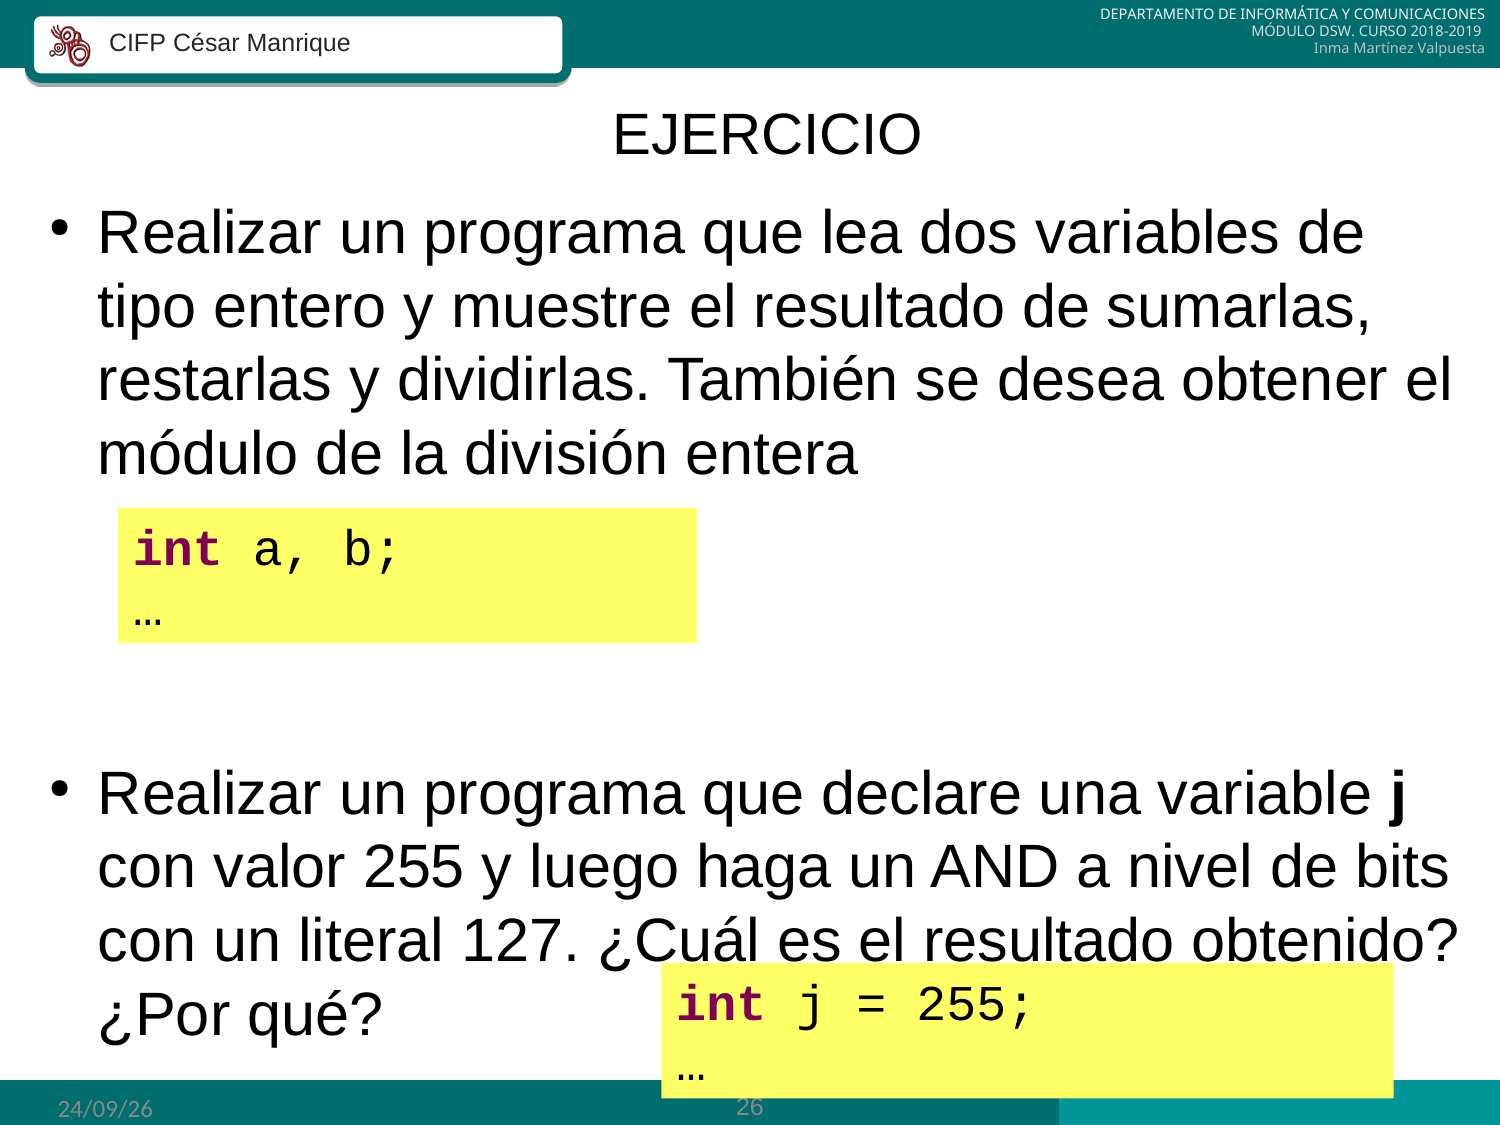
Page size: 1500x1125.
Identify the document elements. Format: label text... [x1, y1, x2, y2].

text_box <número> [512, 1082, 988, 1125]
title EJERCICIO [17, 90, 1483, 173]
list Realizar un programa que lea dos variables de tipo entero y muestre el resultado de sumarlas, restarlas y dividirlas. También se desea obtener el módulo de la división entera Realizar un programa que declare una variable j con valor 255 y luego haga un AND a nivel de bits con un literal 127. ¿Cuál es el resultado obtenido? ¿Por qué? [17, 184, 1483, 1059]
picture [47, 23, 93, 67]
text_box 18/09/18 [42, 1085, 344, 1125]
text_box int a, b; … [118, 507, 697, 644]
text_box int j = 255; … [661, 962, 1394, 1099]
